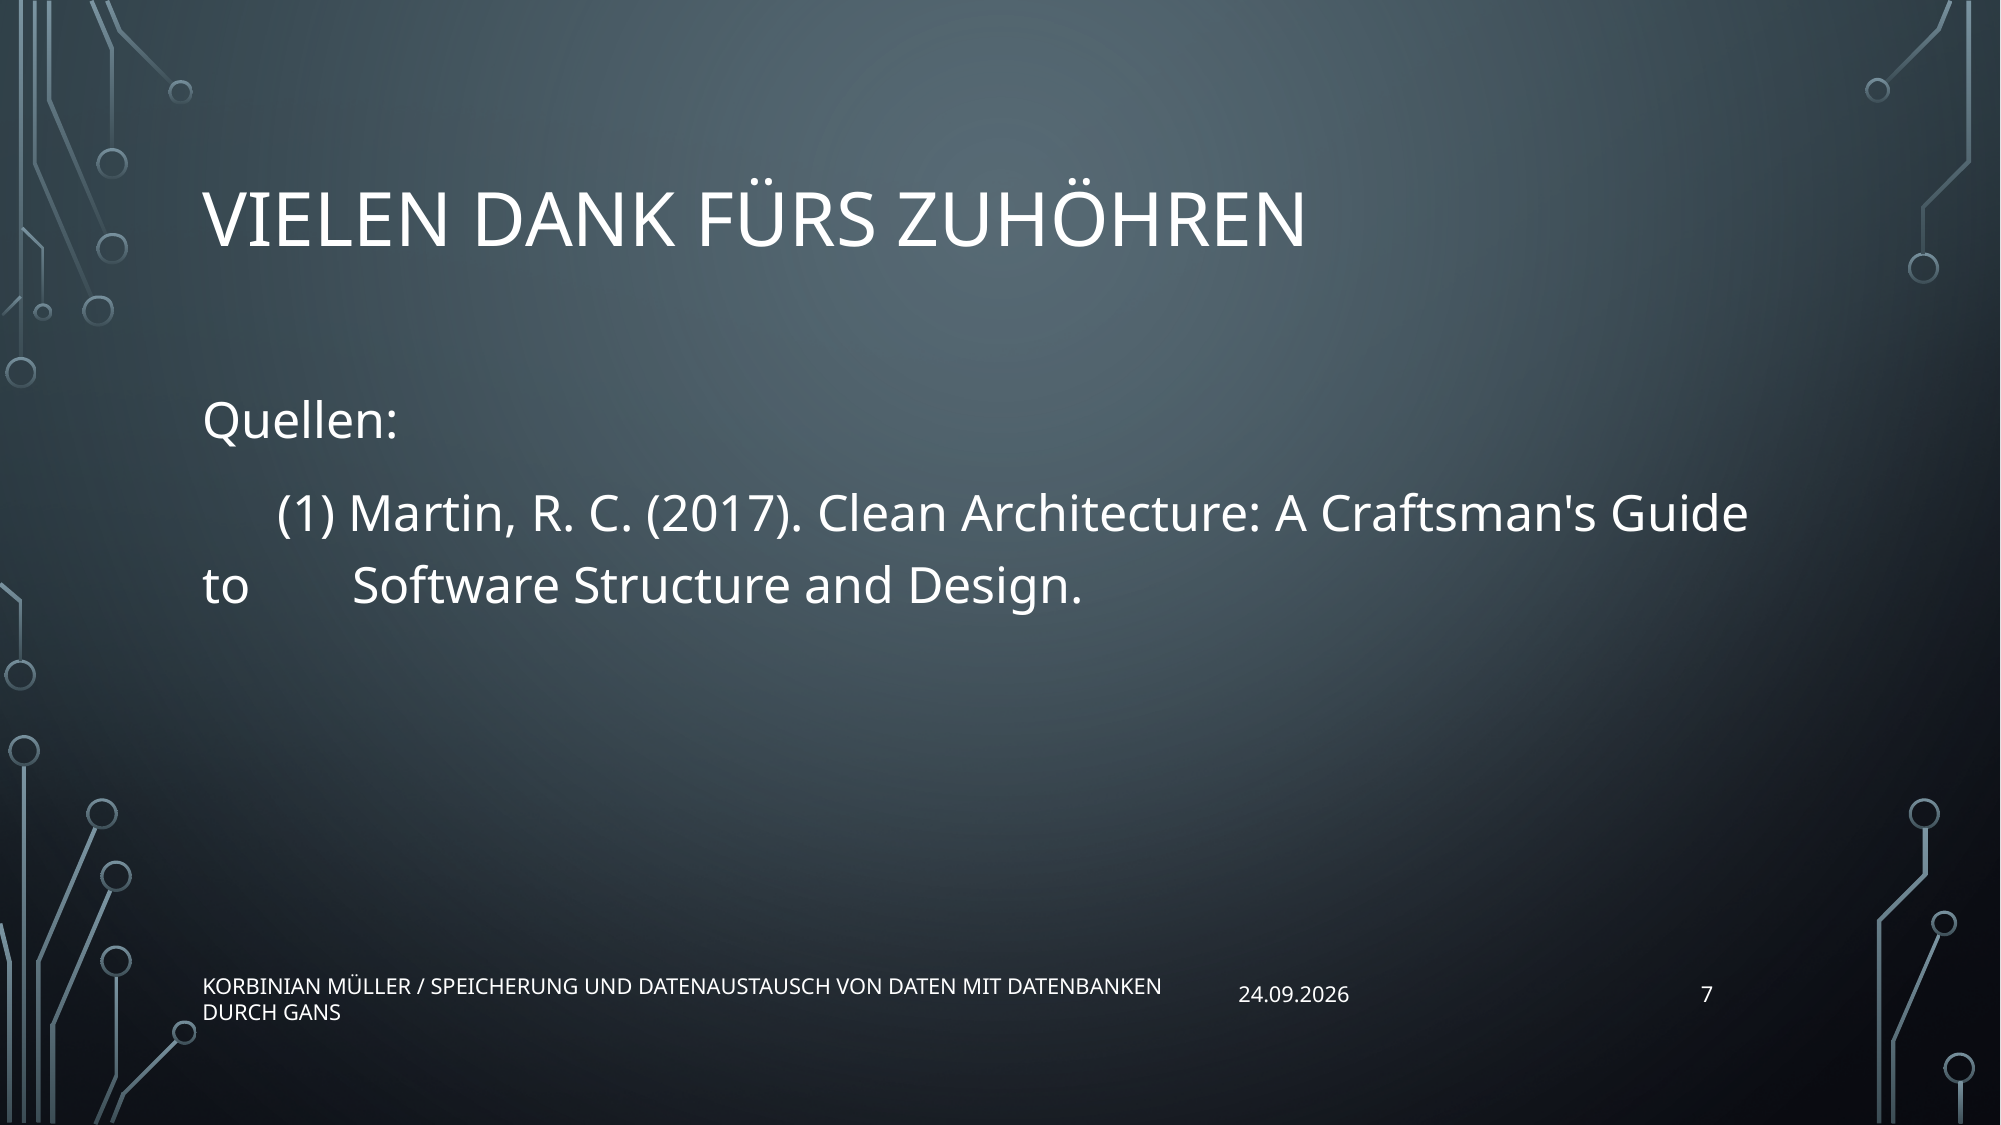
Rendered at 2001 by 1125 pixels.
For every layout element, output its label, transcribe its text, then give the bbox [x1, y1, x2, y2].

text_box 3 [1685, 965, 1813, 1025]
title Vielen Dank fürs Zuhöhren [187, 101, 1813, 344]
text_box 14.02.2025 [1223, 965, 1674, 1025]
list Quellen: (1) Martin, R. C. (2017). Clean Architecture: A Craftsman's Guide to Software Structure and Design. [187, 369, 1813, 951]
text_box Korbinian Müller / Speicherung und Datenaustausch von Daten mit Datenbanken durch GANs [187, 965, 1211, 1025]
